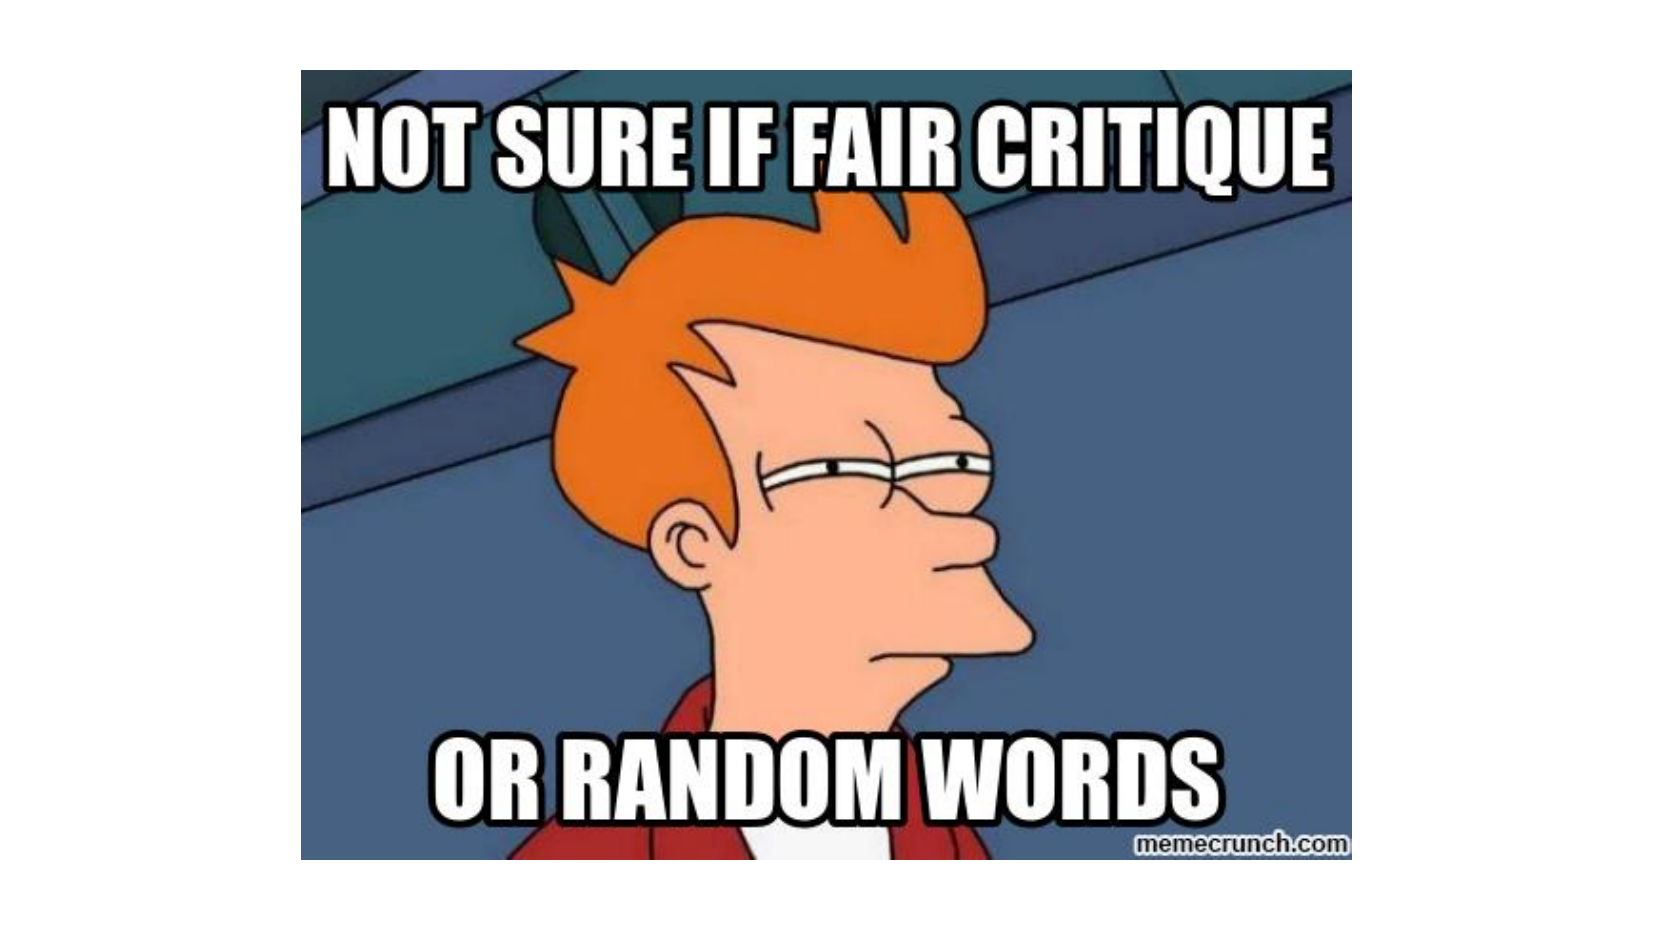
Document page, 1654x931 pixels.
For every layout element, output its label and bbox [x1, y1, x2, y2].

picture [301, 70, 1352, 860]
